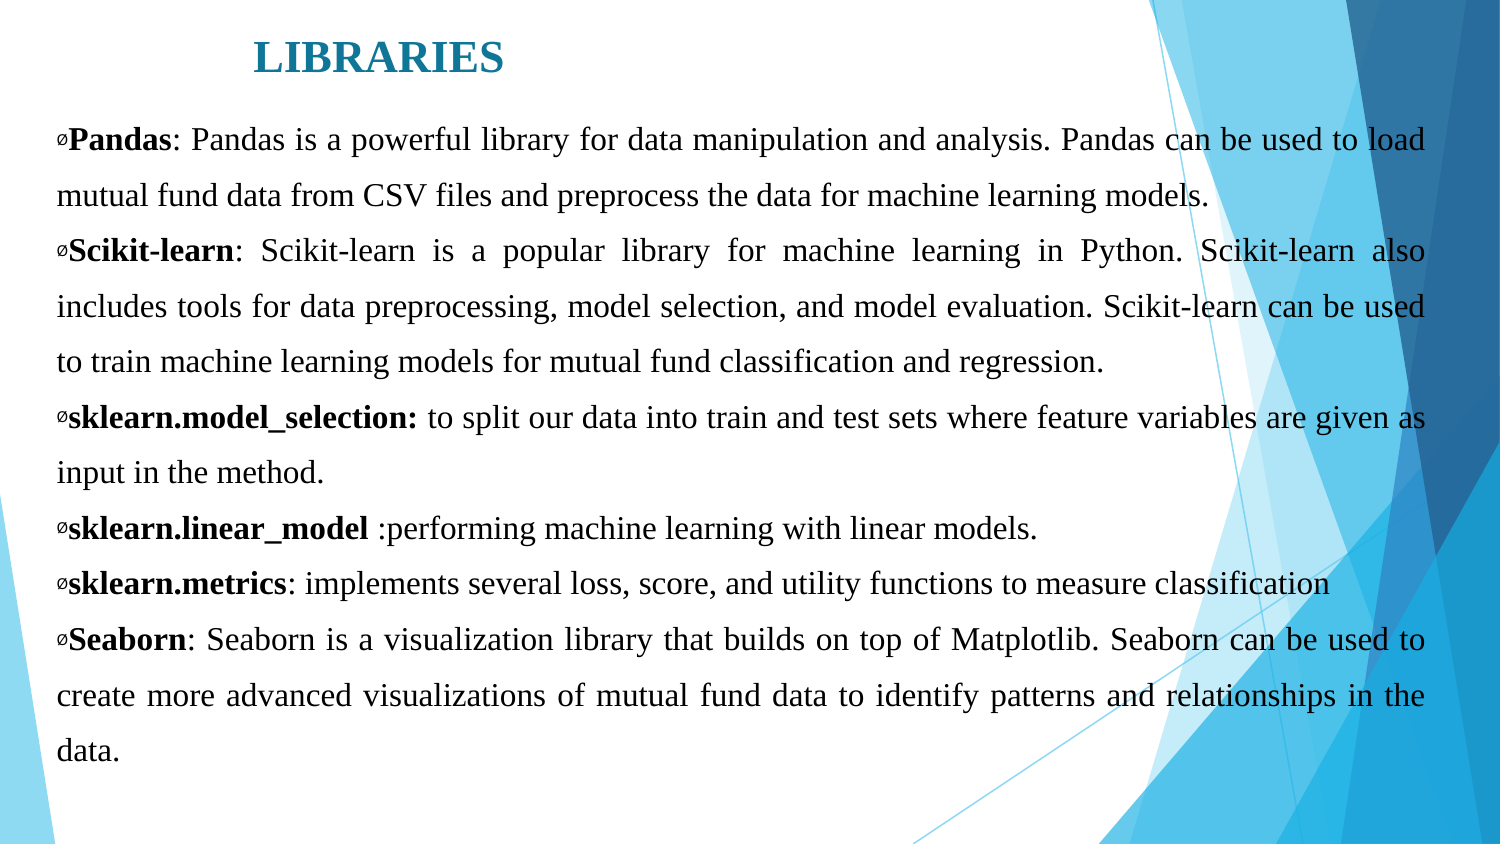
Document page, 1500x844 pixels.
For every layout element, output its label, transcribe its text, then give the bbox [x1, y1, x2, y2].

text_box Pandas: Pandas is a powerful library for data manipulation and analysis. Pandas can be used to load mutual fund data from CSV files and preprocess the data for machine learning models. Scikit-learn: Scikit-learn is a popular library for machine learning in Python. Scikit-learn also includes tools for data preprocessing, model selection, and model evaluation. Scikit-learn can be used to train machine learning models for mutual fund classification and regression. sklearn.model_selection: to split our data into train and test sets where feature variables are given as input in the method. sklearn.linear_model :performing machine learning with linear models. sklearn.metrics: implements several loss, score, and utility functions to measure classification Seaborn: Seaborn is a visualization library that builds on top of Matplotlib. Seaborn can be used to create more advanced visualizations of mutual fund data to identify patterns and relationships in the data. [41, 95, 1446, 364]
title LIBRARIES [238, 24, 1500, 96]
